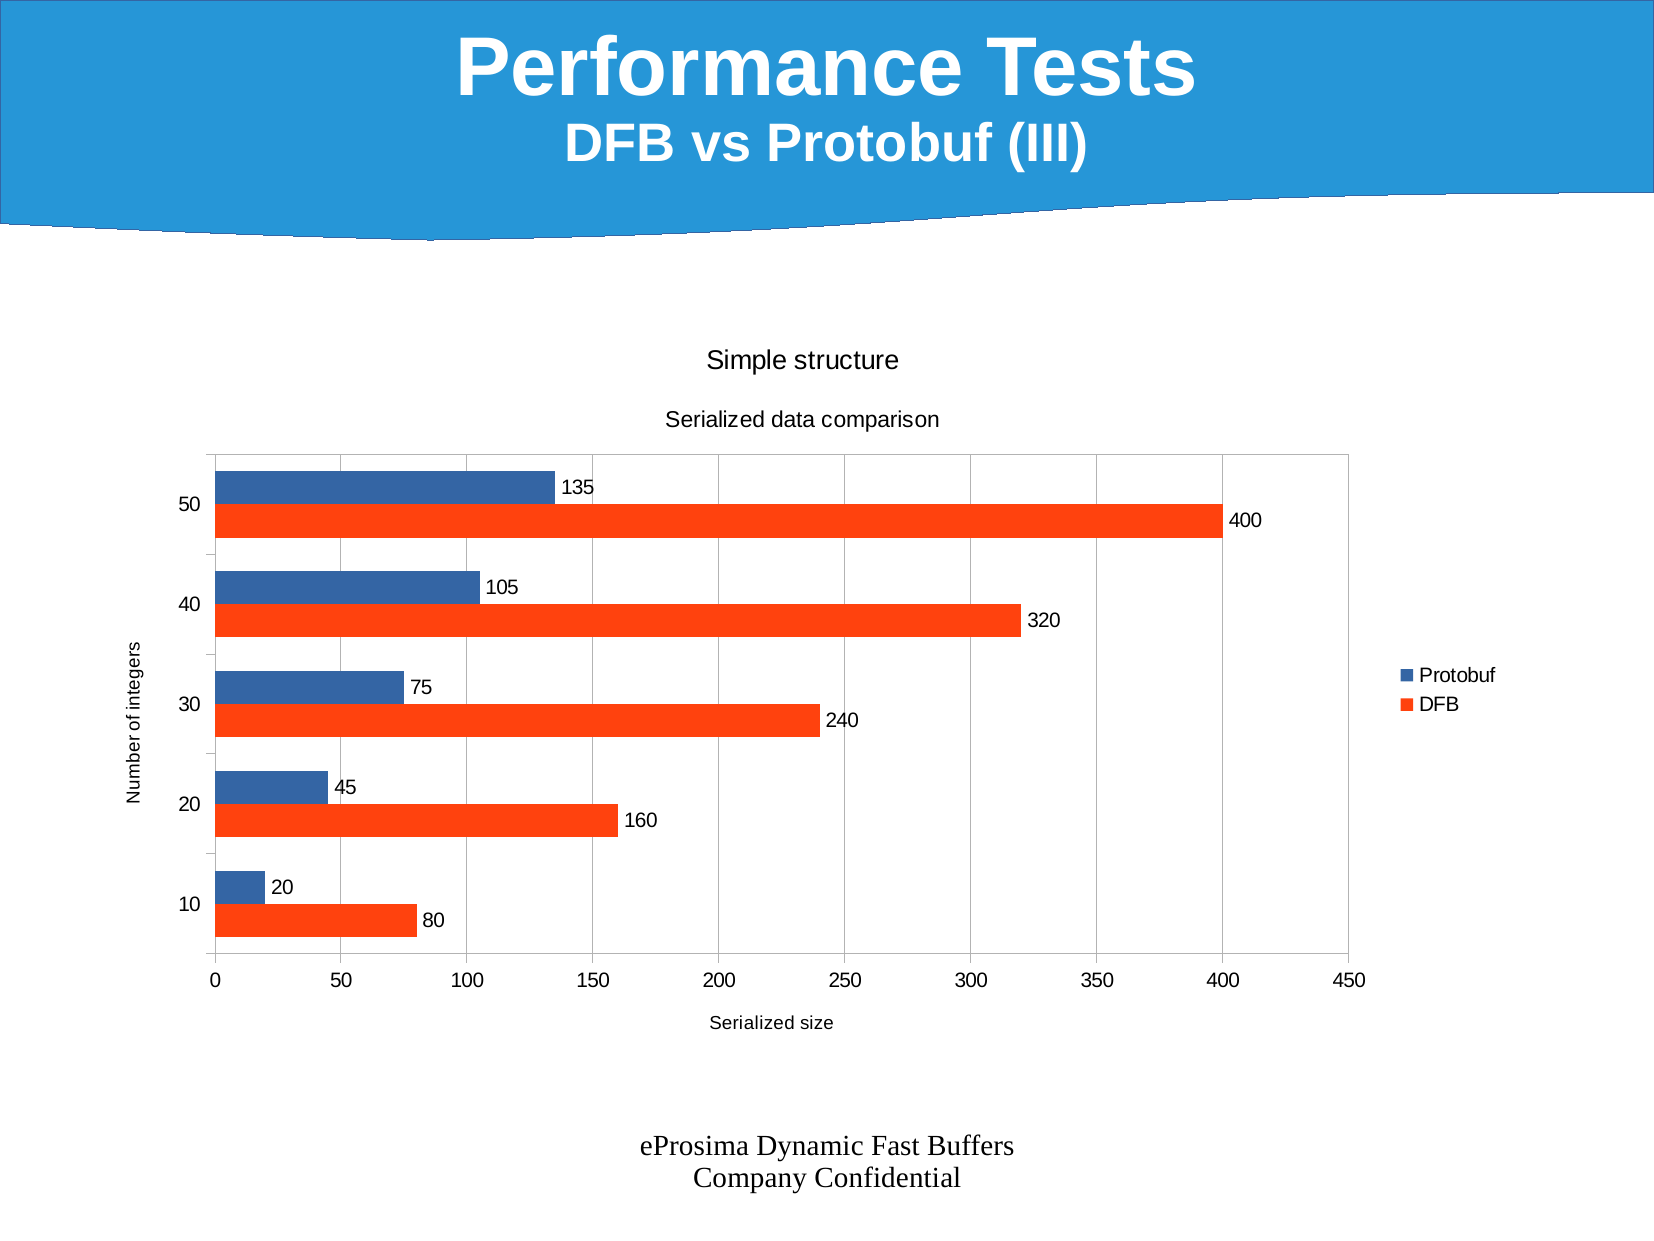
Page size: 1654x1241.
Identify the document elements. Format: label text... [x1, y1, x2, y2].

text_box Performance Tests DFB vs Protobuf (III) [0, 0, 1654, 241]
chart [90, 315, 1516, 1066]
